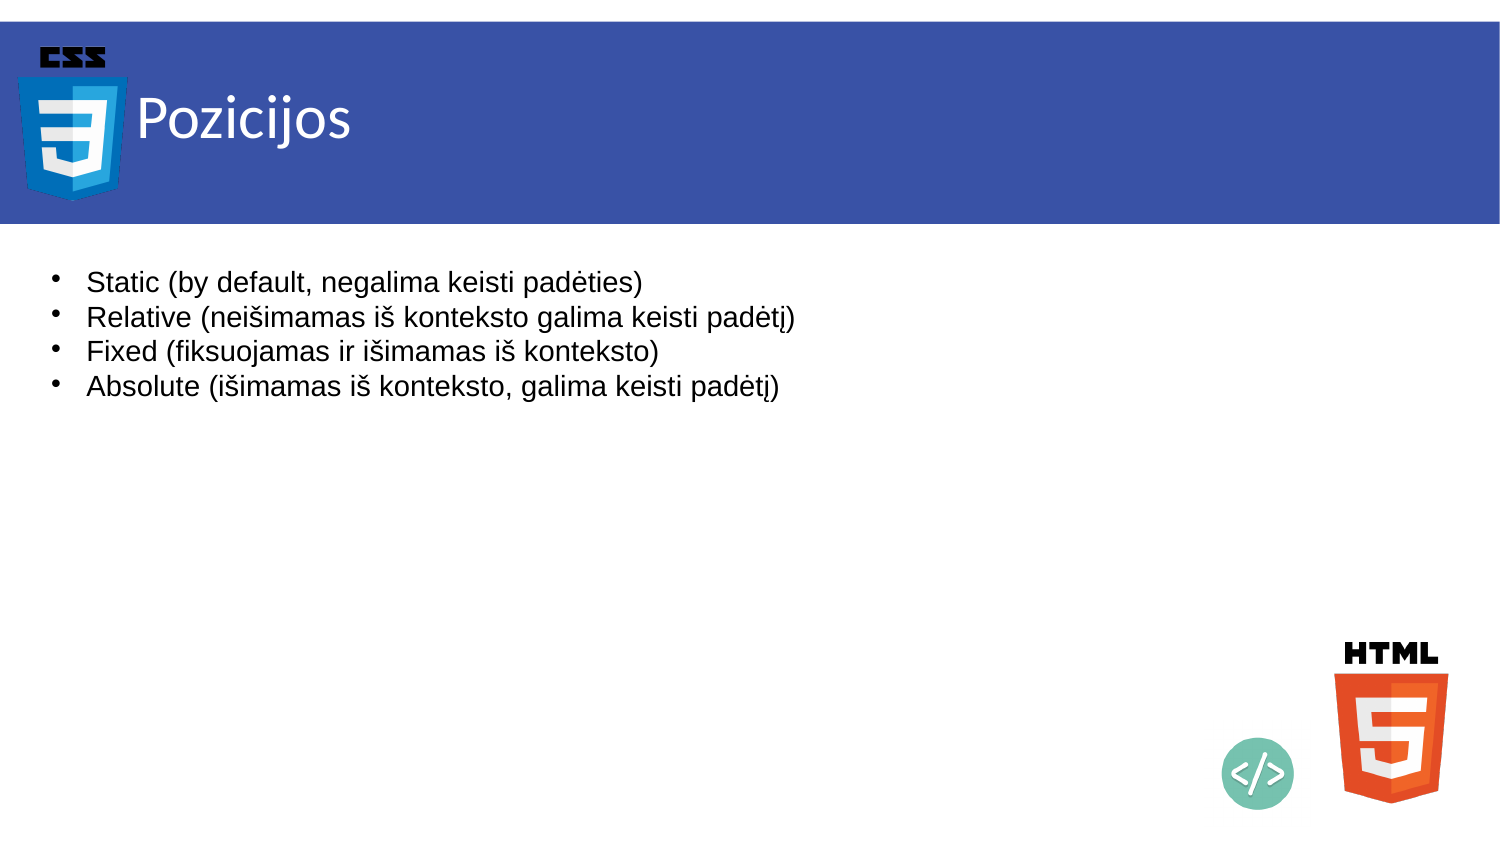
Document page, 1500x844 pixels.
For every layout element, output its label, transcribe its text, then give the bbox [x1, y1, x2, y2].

text_box Pozicijos [128, 72, 1500, 167]
text_box Static (by default, negalima keisti padėties) Relative (neišimamas iš konteksto galima keisti padėtį) Fixed (fiksuojamas ir išimamas iš konteksto) Absolute (išimamas iš konteksto, galima keisti padėtį) https://www.w3schools.com/css/css_positioning.asp [36, 247, 1389, 789]
picture [17, 46, 128, 201]
picture [1334, 641, 1449, 804]
picture [1204, 720, 1311, 827]
